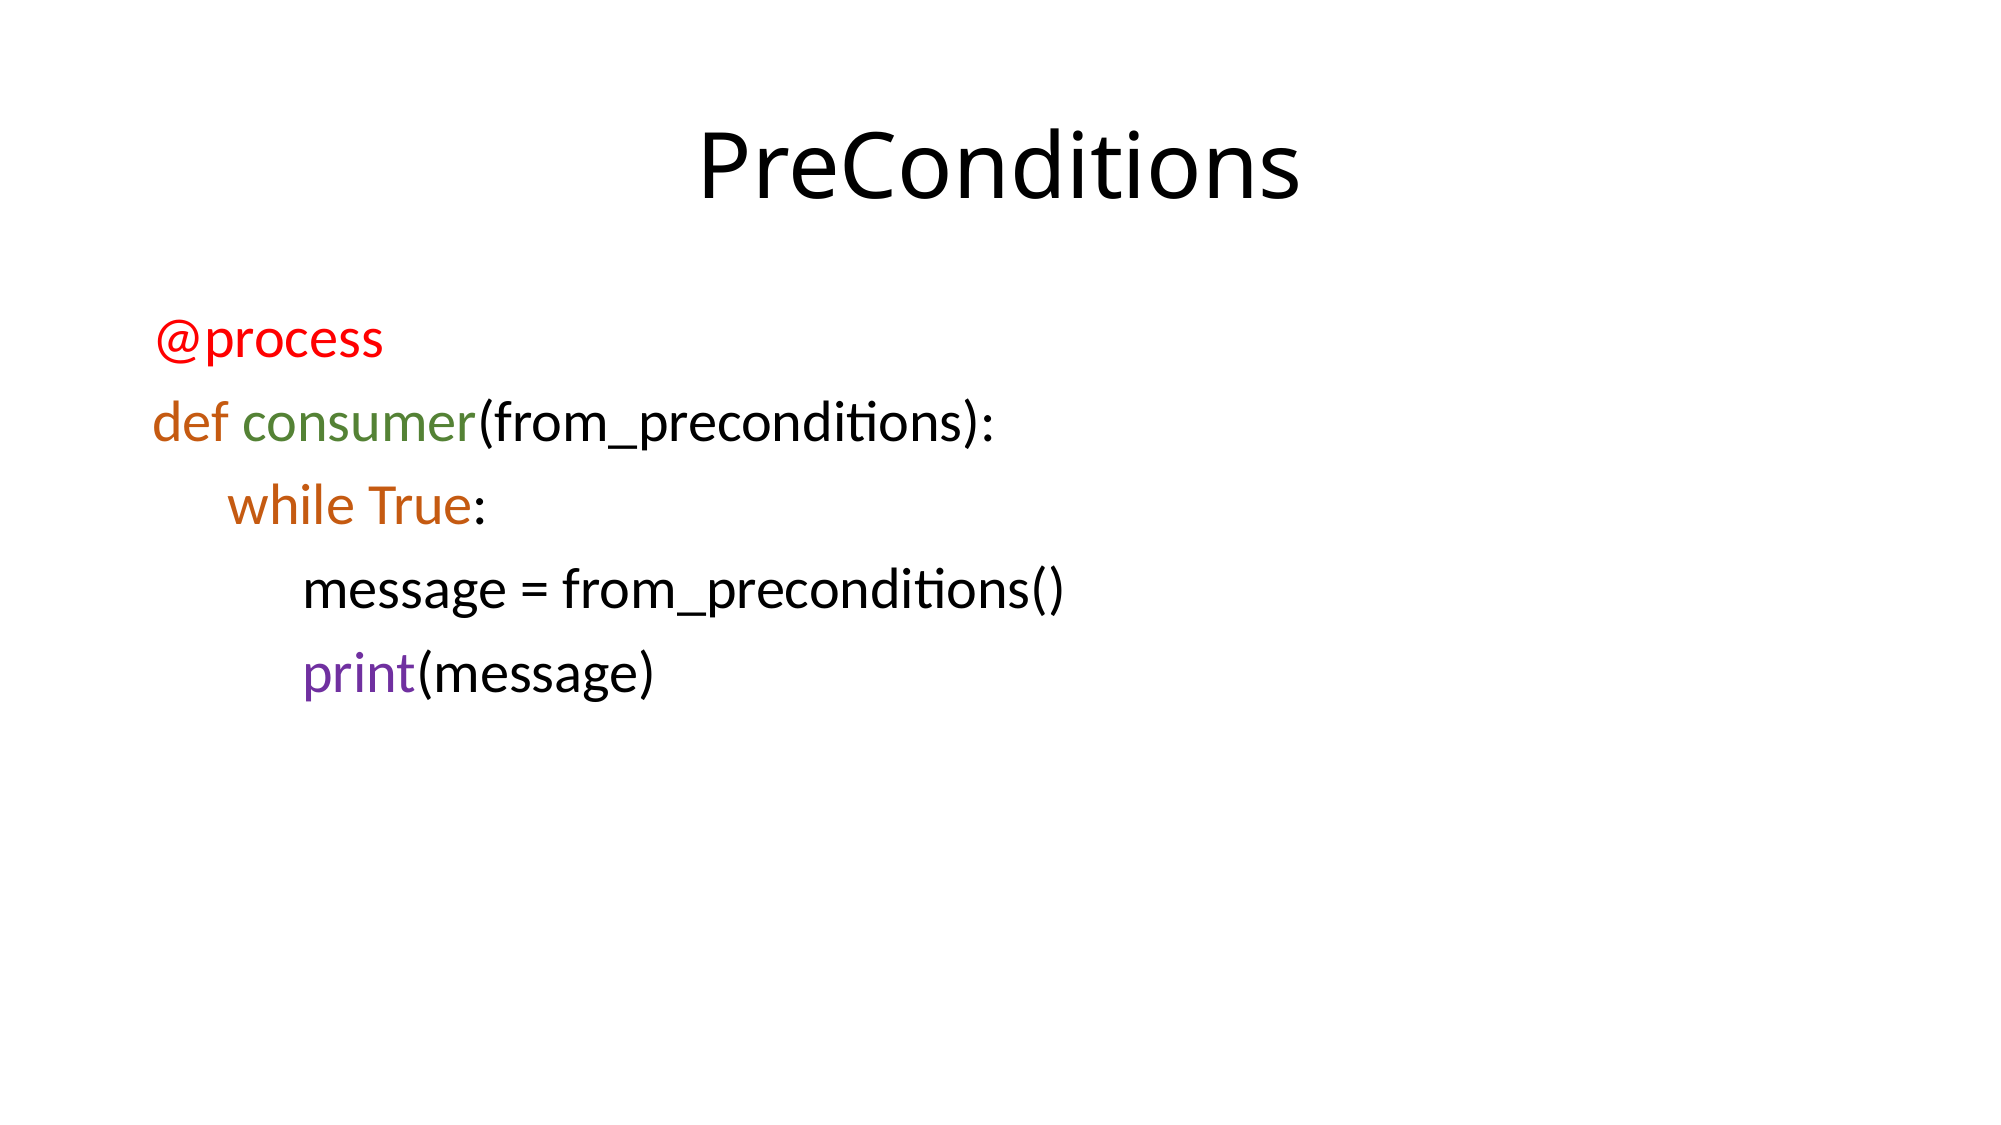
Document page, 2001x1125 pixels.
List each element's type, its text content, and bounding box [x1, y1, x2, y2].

list @process def consumer(from_preconditions): while True: message = from_preconditions() print(message) [137, 299, 1863, 1014]
title PreConditions [137, 59, 1863, 278]
